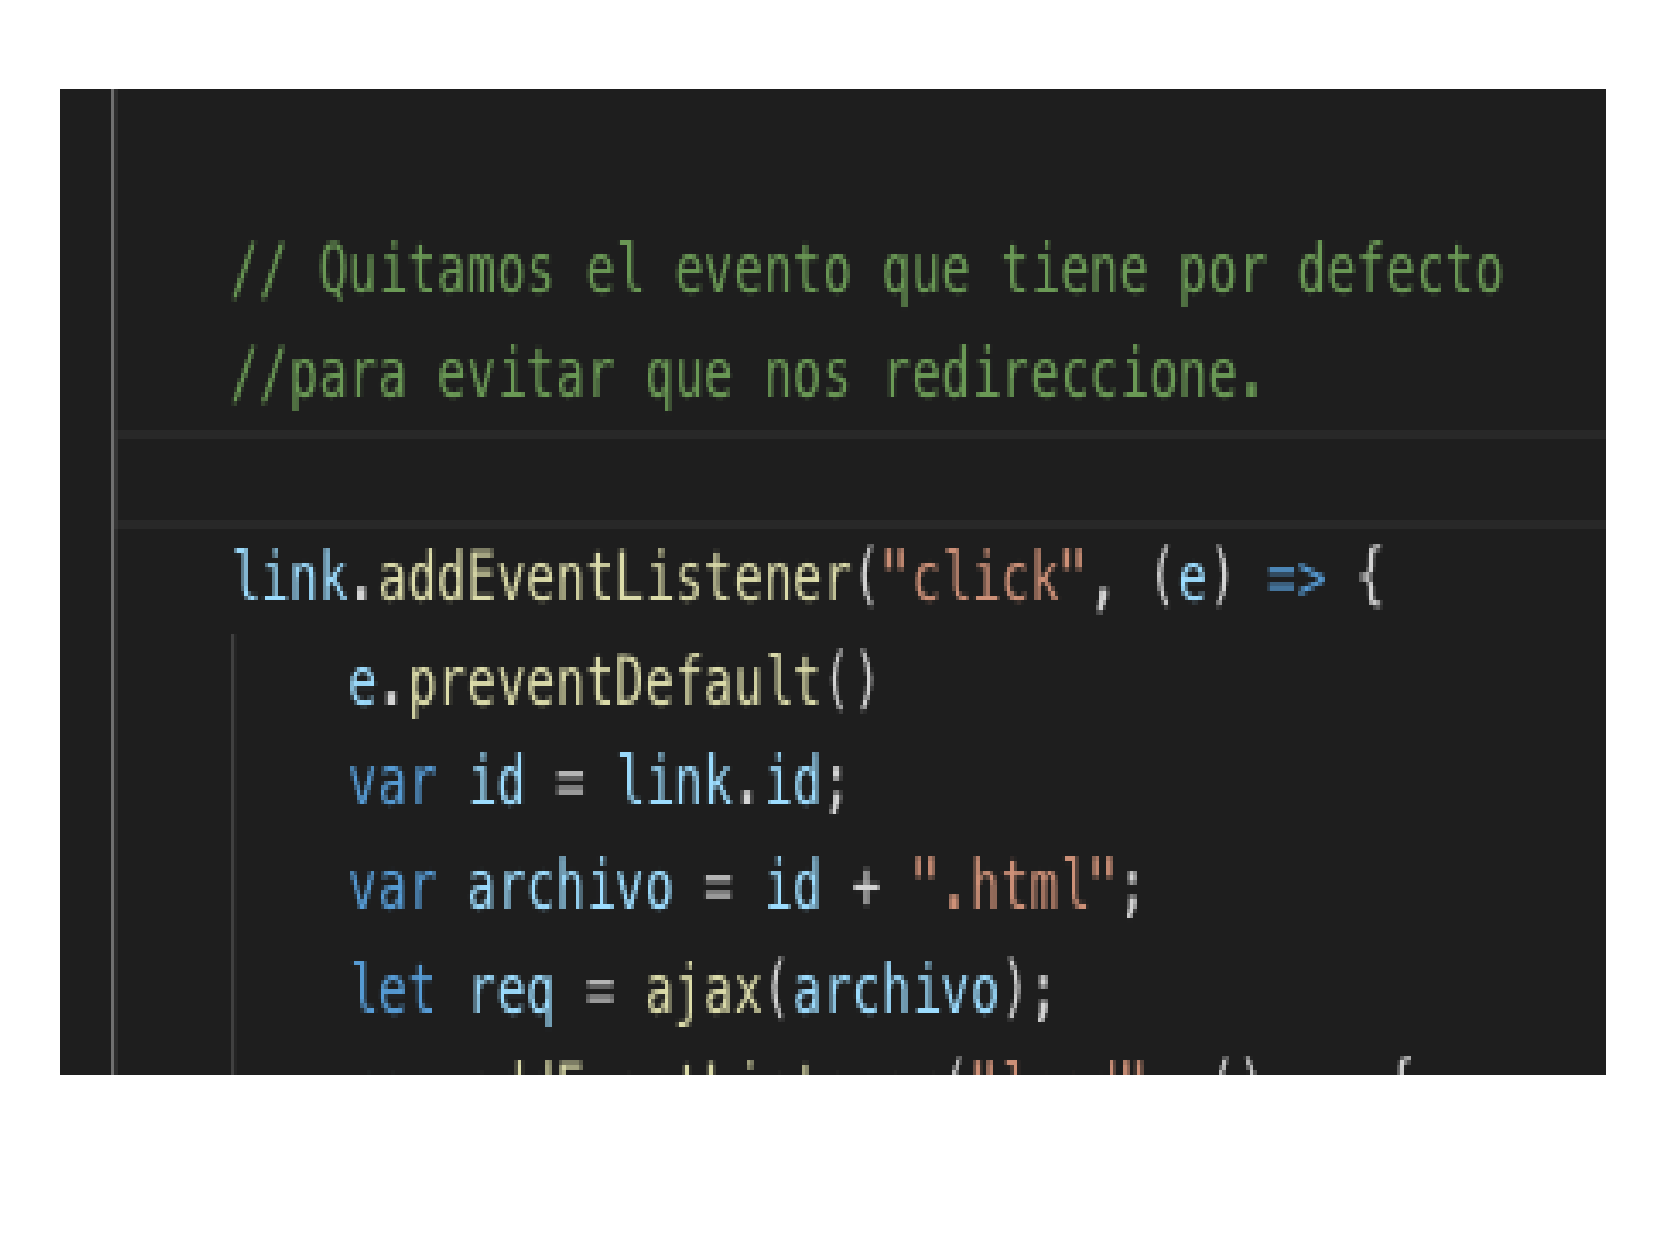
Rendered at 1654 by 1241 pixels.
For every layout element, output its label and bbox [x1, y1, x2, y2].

picture [60, 89, 1606, 1075]
